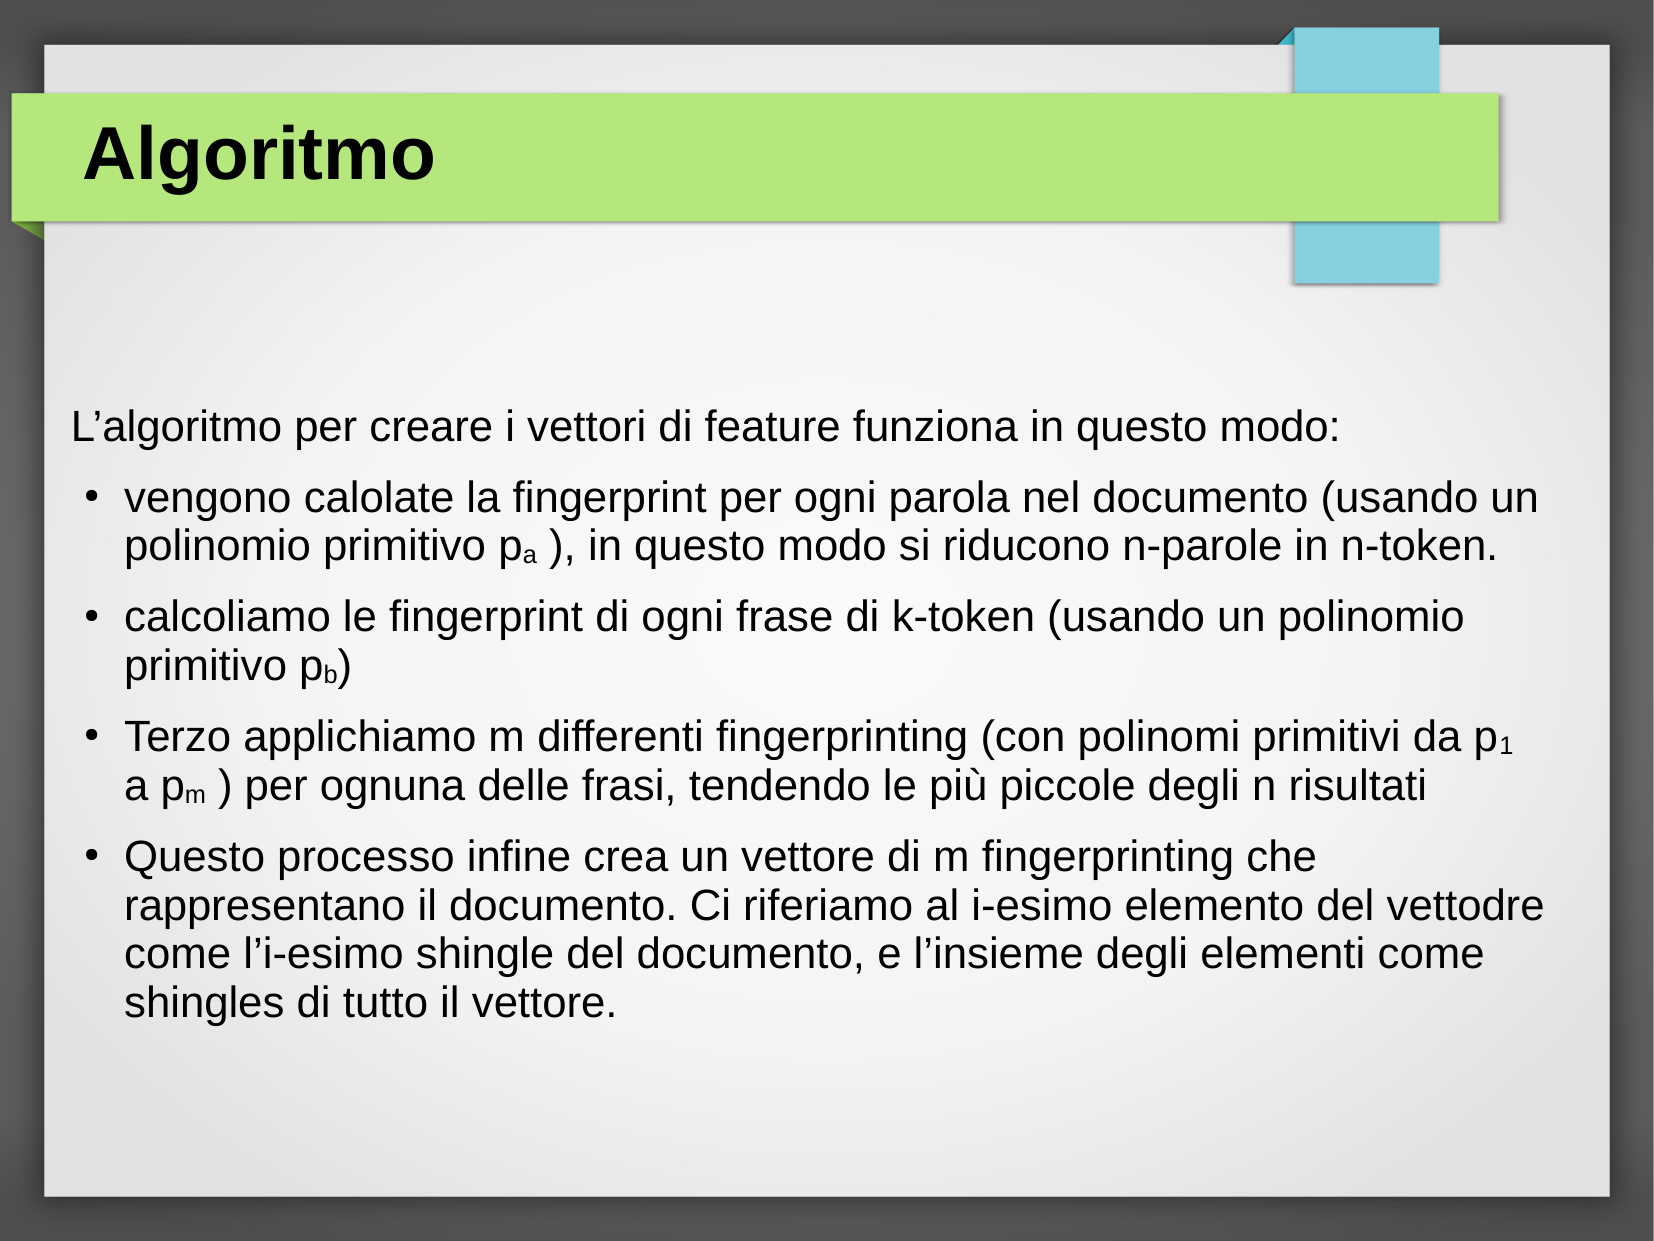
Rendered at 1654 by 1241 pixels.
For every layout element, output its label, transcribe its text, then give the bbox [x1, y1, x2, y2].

list L’algoritmo per creare i vettori di feature funziona in questo modo: vengono calolate la fingerprint per ogni parola nel documento (usando un polinomio primitivo pa ), in questo modo si riducono n-parole in n-token. calcoliamo le fingerprint di ogni frase di k-token (usando un polinomio primitivo pb) Terzo applichiamo m differenti fingerprinting (con polinomi primitivi da p1 a pm ) per ognuna delle frasi, tendendo le più piccole degli n risultati Questo processo infine crea un vettore di m fingerprinting che rappresentano il documento. Ci riferiamo al i-esimo elemento del vettodre come l’i-esimo shingle del documento, e l’insieme degli elementi come shingles di tutto il vettore. [70, 401, 1548, 1040]
picture [0, 0, 1654, 1241]
title Algoritmo [82, 94, 1264, 213]
